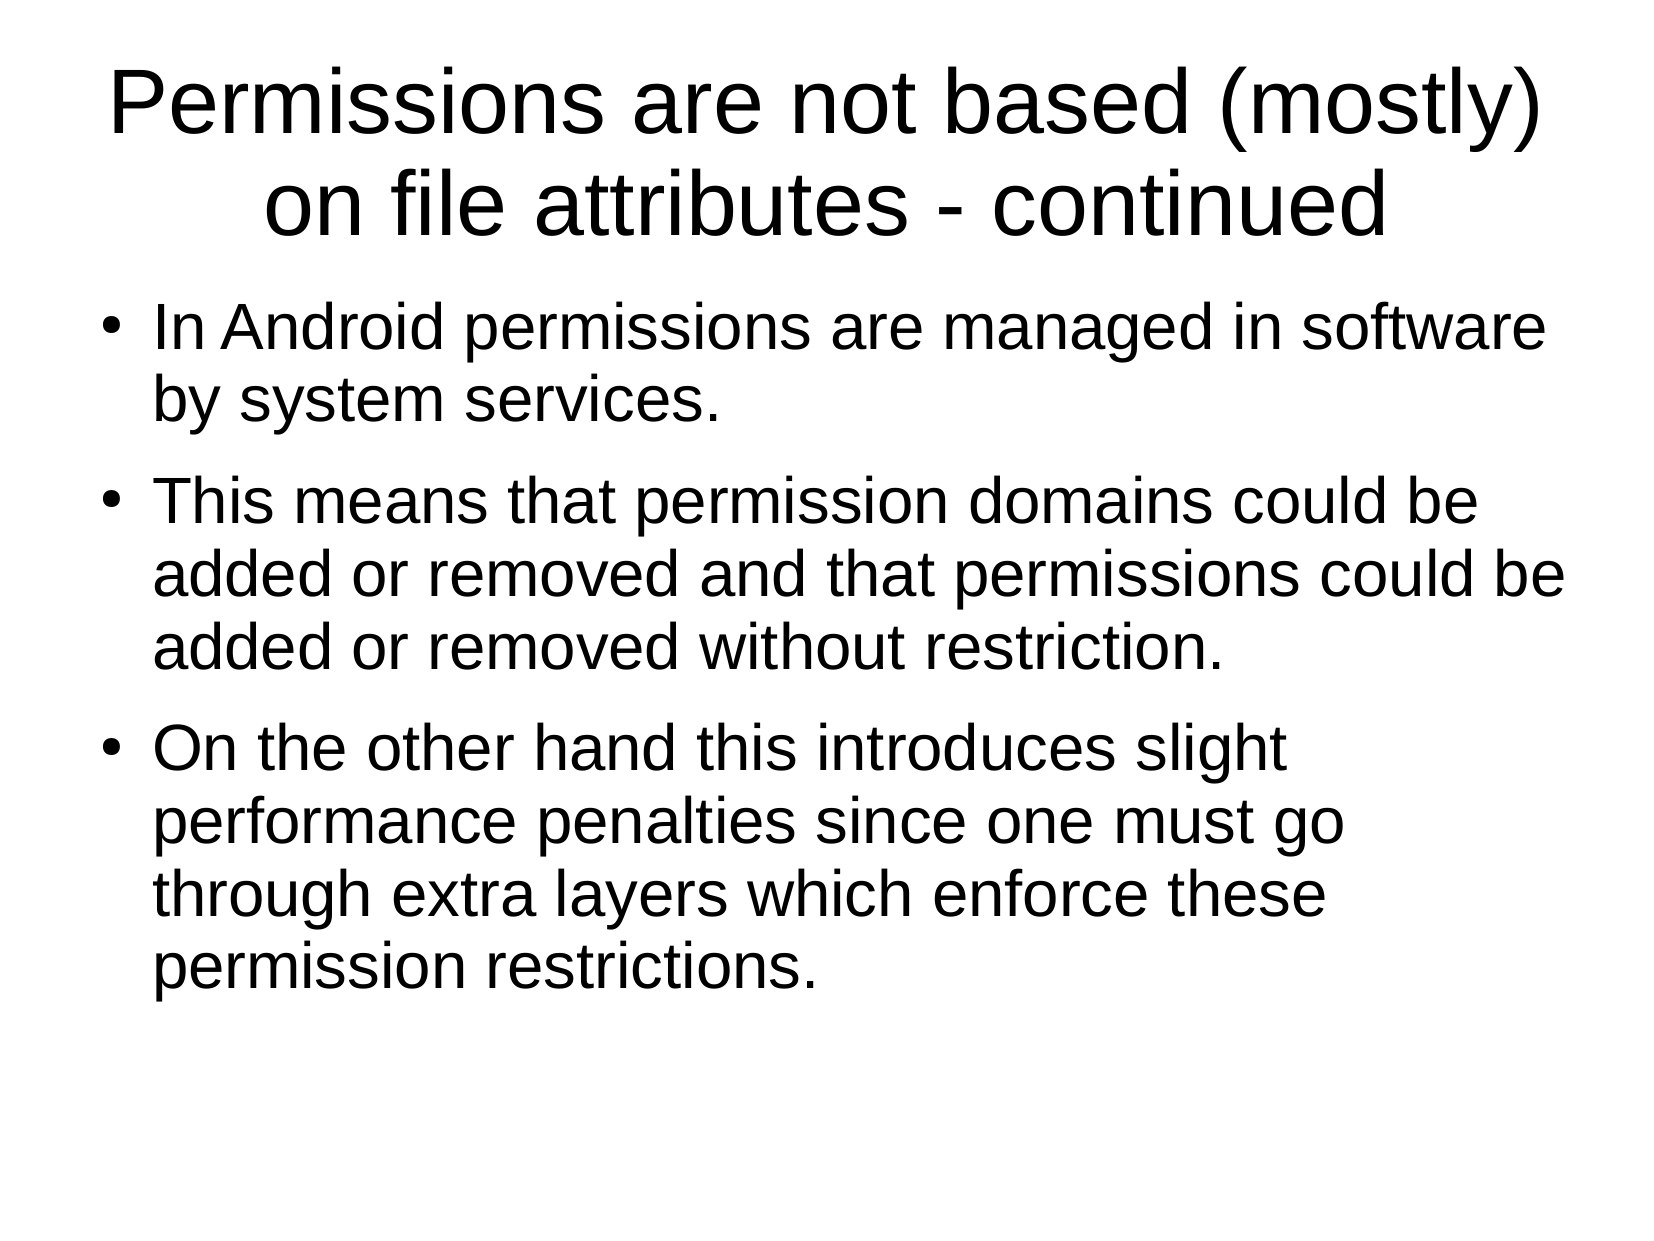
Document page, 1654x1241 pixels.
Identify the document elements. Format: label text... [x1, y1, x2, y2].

title Permissions are not based (mostly) on file attributes - continued [82, 49, 1571, 257]
list In Android permissions are managed in software by system services. This means that permission domains could be added or removed and that permissions could be added or removed without restriction. On the other hand this introduces slight performance penalties since one must go through extra layers which enforce these permission restrictions. [82, 290, 1571, 1010]
